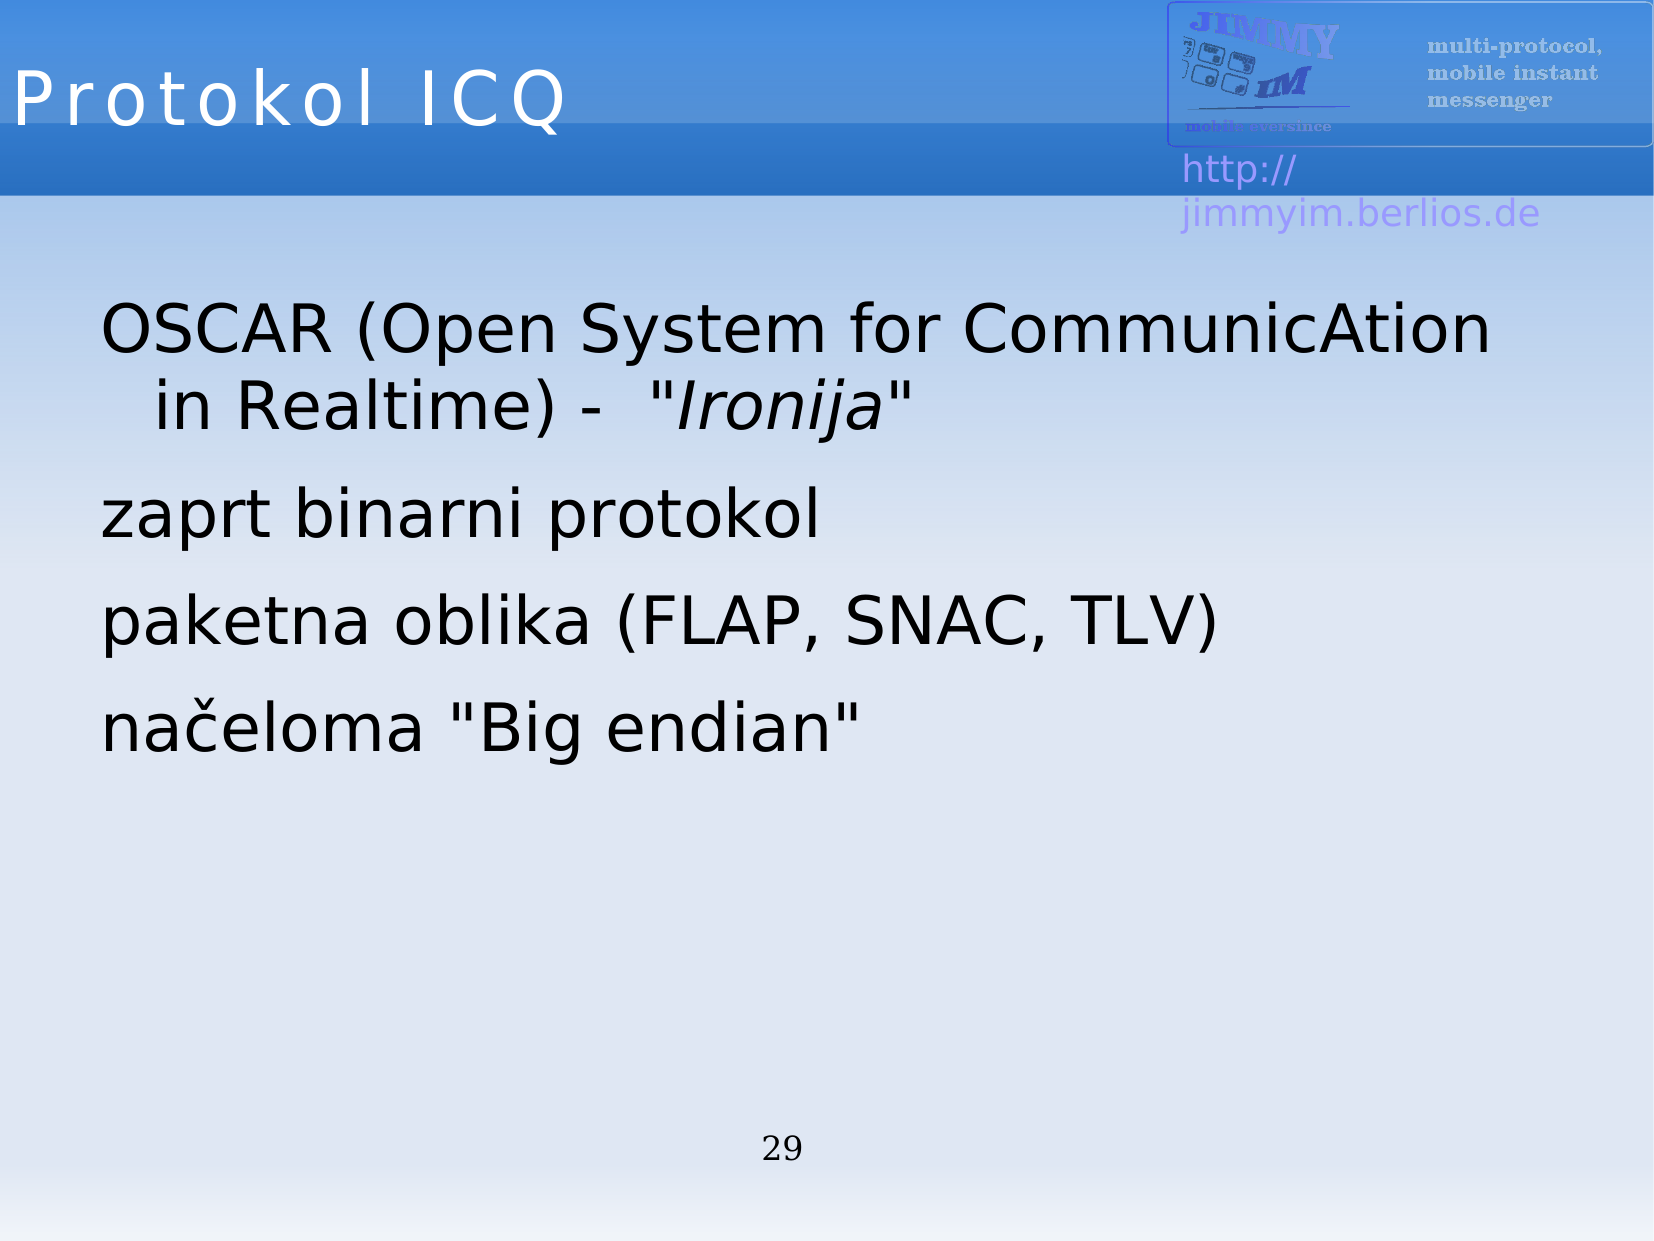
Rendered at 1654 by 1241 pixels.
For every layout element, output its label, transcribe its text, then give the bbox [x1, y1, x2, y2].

title Protokol ICQ [11, 7, 1167, 192]
list OSCAR (Open System for CommunicAtion in Realtime) - "Ironija" zaprt binarni protokol paketna oblika (FLAP, SNAC, TLV) načeloma "Big endian" [82, 290, 1571, 1094]
picture [0, 0, 1654, 1241]
